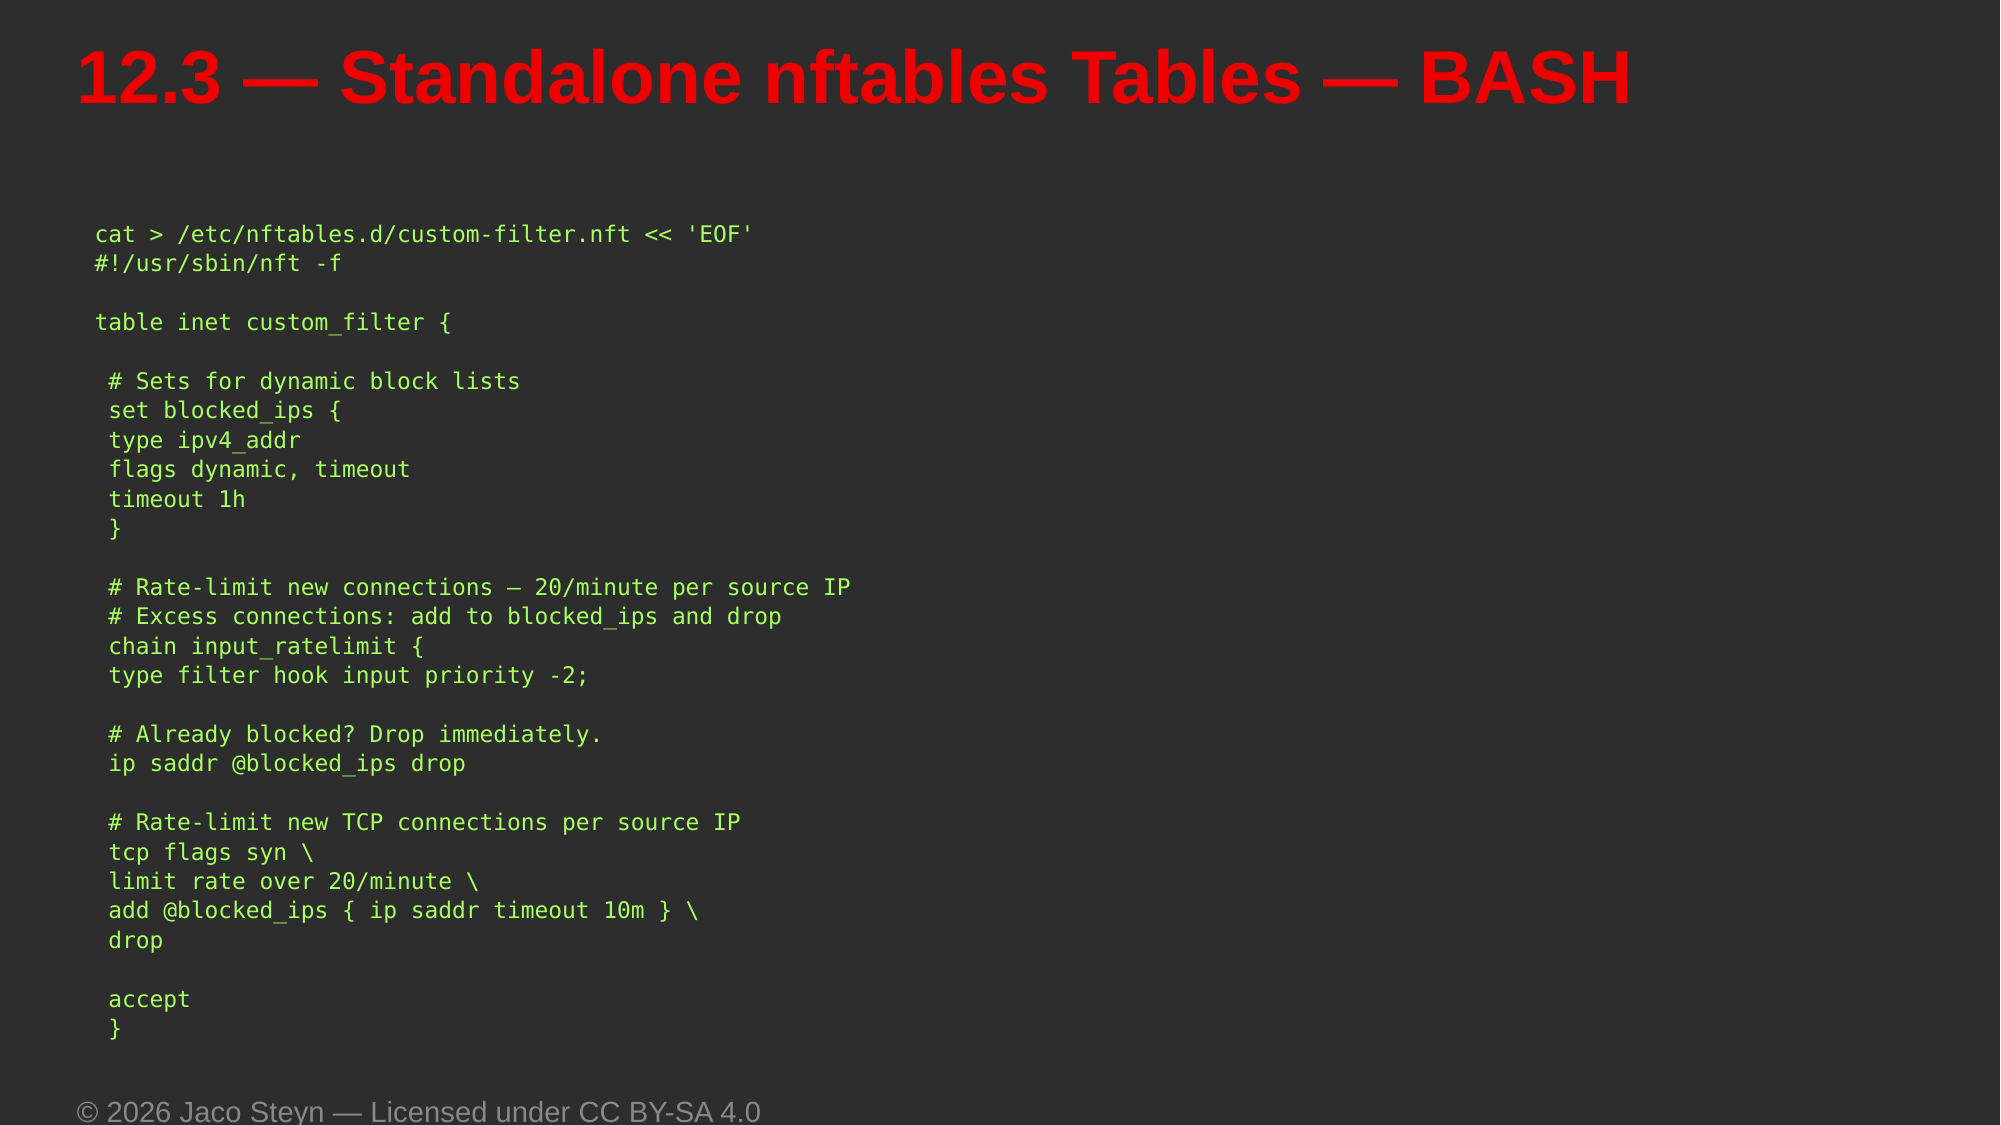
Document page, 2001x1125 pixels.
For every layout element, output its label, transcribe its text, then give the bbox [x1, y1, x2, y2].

text_box © 2026 Jaco Steyn — Licensed under CC BY-SA 4.0 [59, 1083, 1942, 1120]
text_box 12.3 — Standalone nftables Tables — BASH [59, 23, 1942, 178]
text_box cat > /etc/nftables.d/custom-filter.nft << 'EOF' #!/usr/sbin/nft -f table inet custom_filter { # Sets for dynamic block lists set blocked_ips { type ipv4_addr flags dynamic, timeout timeout 1h } # Rate-limit new connections — 20/minute per source IP # Excess connections: add to blocked_ips and drop chain input_ratelimit { type filter hook input priority -2; # Already blocked? Drop immediately. ip saddr @blocked_ips drop # Rate-limit new TCP connections per source IP tcp flags syn \ limit rate over 20/minute \ add @blocked_ips { ip saddr timeout 10m } \ drop accept } [59, 194, 1942, 1052]
